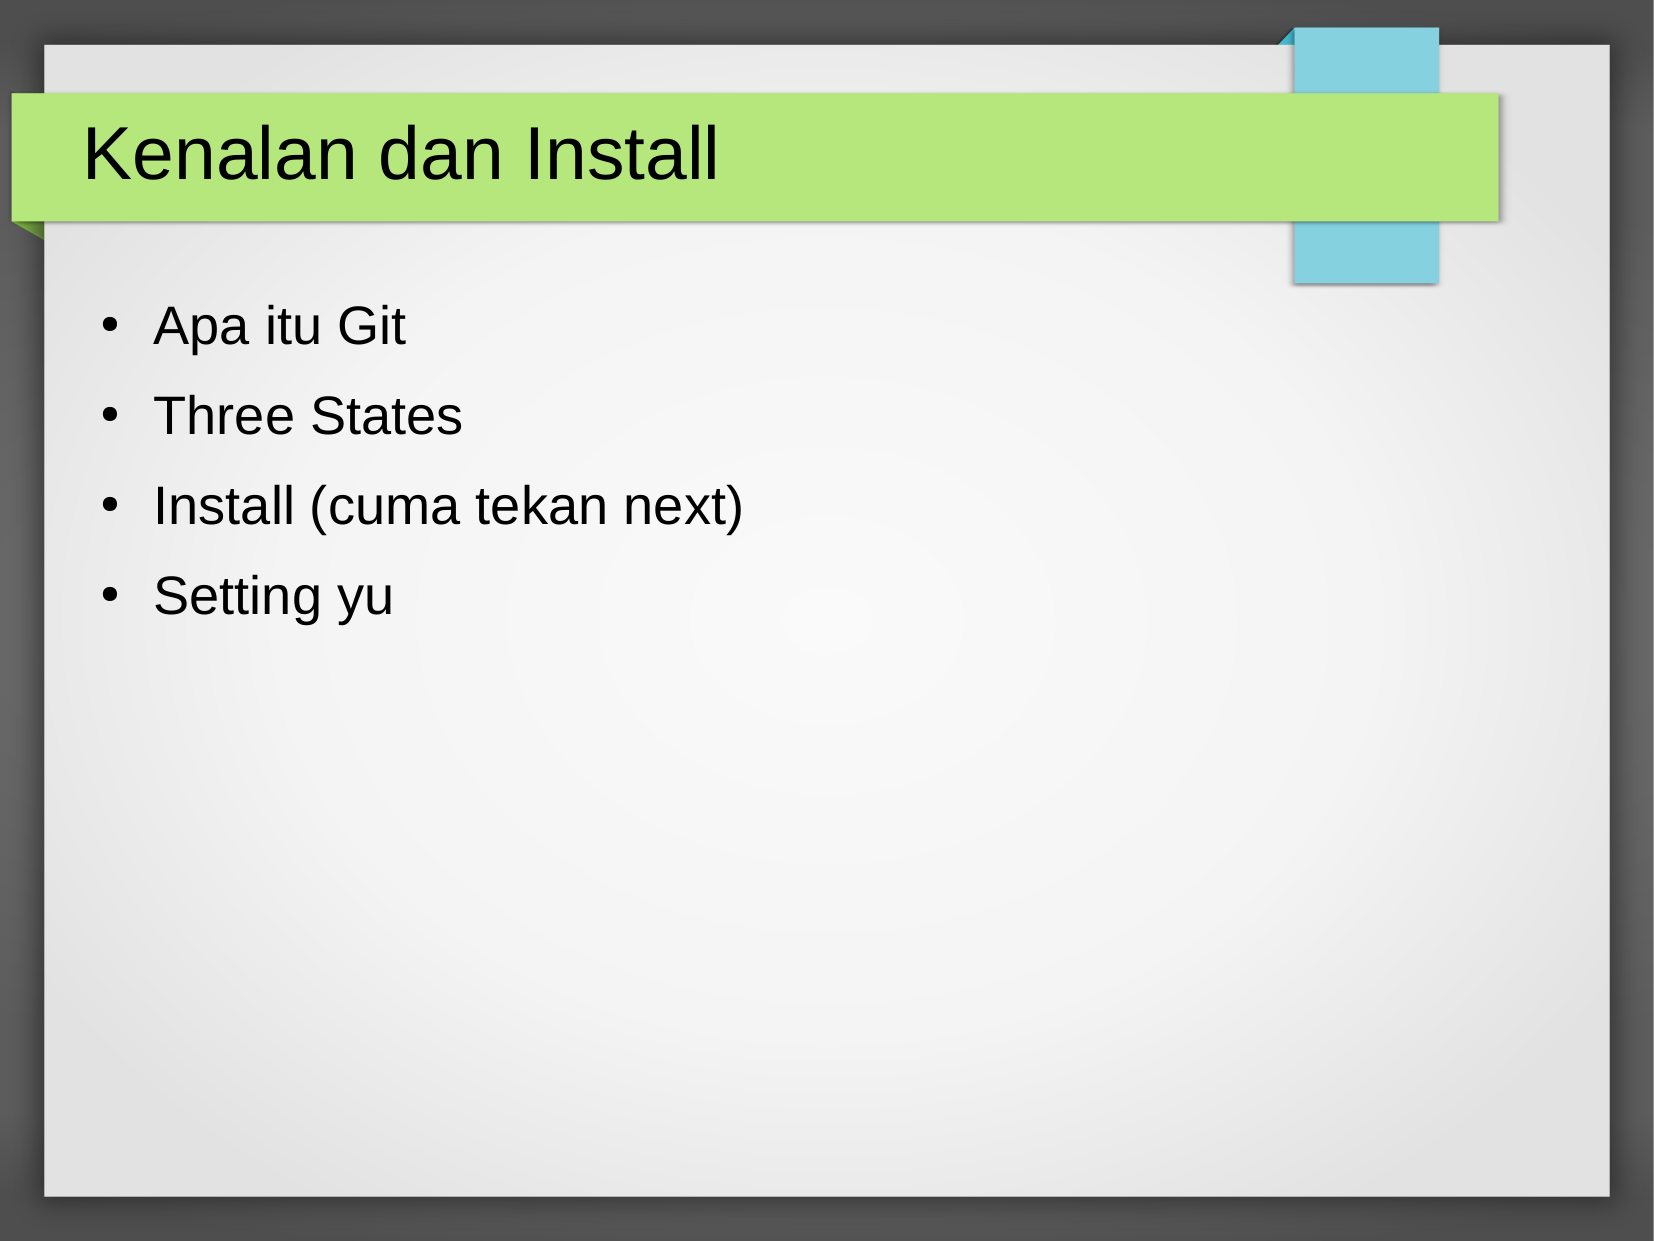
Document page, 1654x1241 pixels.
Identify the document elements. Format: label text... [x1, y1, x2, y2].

title Kenalan dan Install [82, 94, 1264, 213]
picture [0, 0, 1654, 1241]
list Apa itu Git Three States Install (cuma tekan next) Setting yu [82, 295, 1571, 1015]
